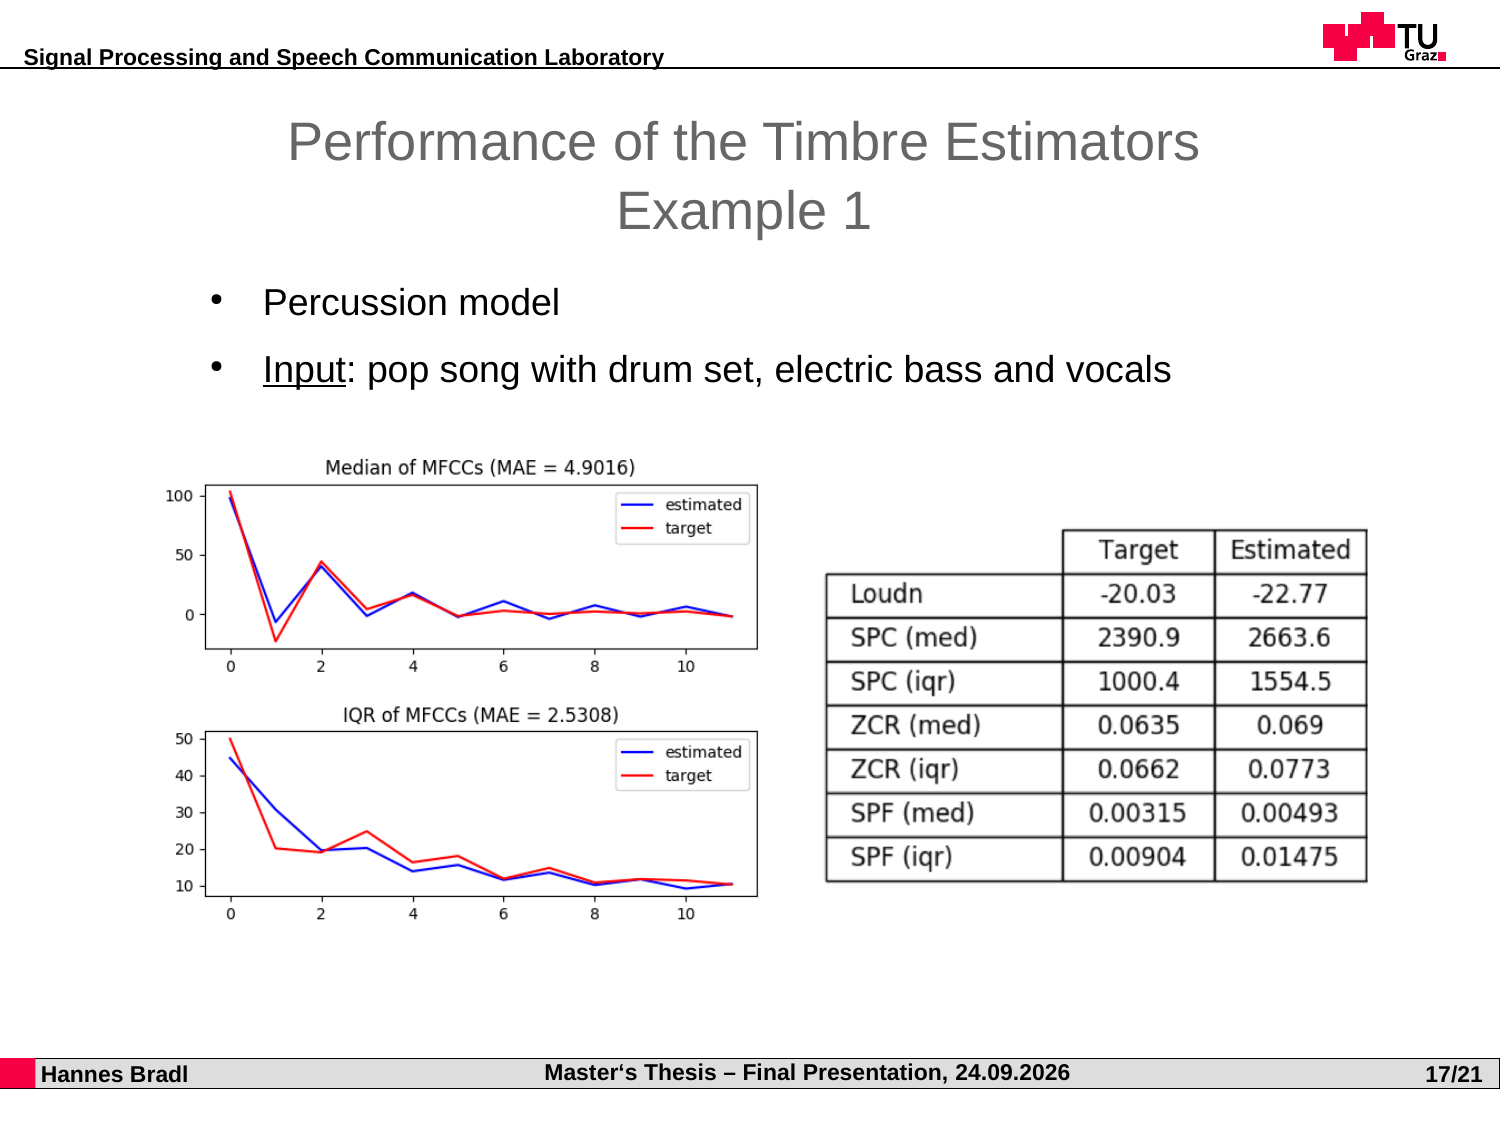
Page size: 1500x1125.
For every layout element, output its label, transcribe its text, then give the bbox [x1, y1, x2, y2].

list Percussion model Input: pop song with drum set, electric bass and vocals [177, 248, 1312, 426]
picture [153, 448, 772, 927]
picture [818, 519, 1368, 886]
list Performance of the Timbre Estimators Example 1 [107, 106, 1382, 201]
